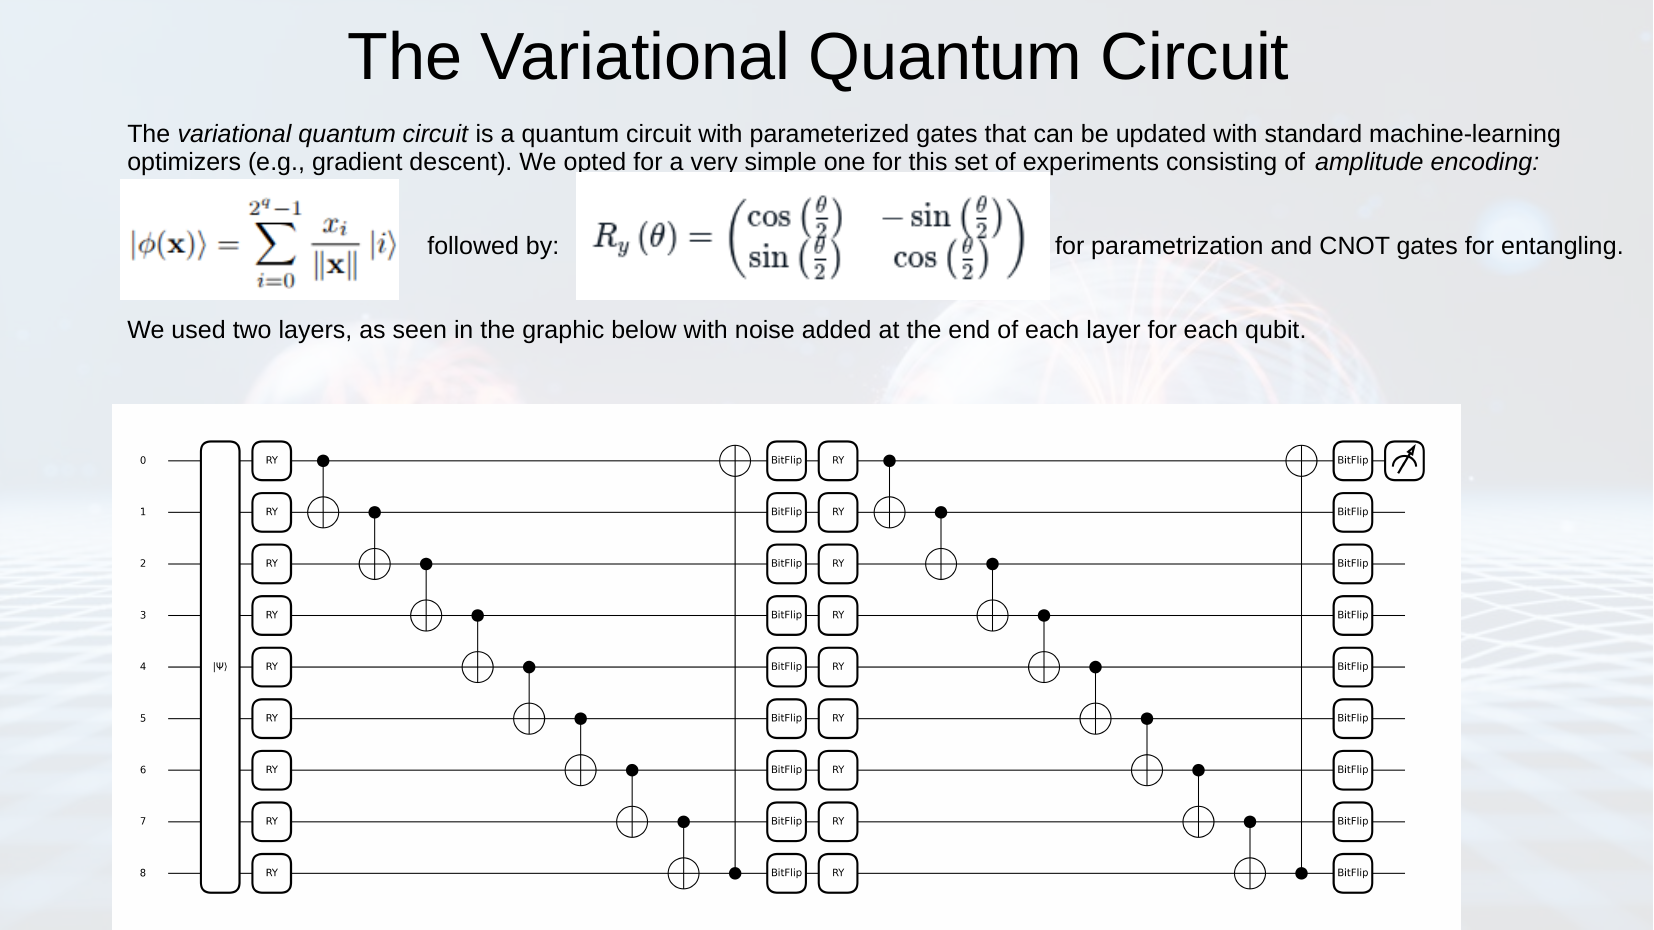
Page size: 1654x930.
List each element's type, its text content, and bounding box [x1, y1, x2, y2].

picture [576, 172, 1050, 300]
text_box The variational quantum circuit is a quantum circuit with parameterized gates that can be updated with standard machine-learning optimizers (e.g., gradient descent). We opted for a very simple one for this set of experiments consisting of amplitude encoding: followed by: for parametrization and CNOT gates for entangling. We used two layers, as seen in the graphic below with noise added at the end of each layer for each qubit. [112, 112, 1650, 688]
title The Variational Quantum Circuit [74, 0, 1563, 113]
picture [120, 179, 399, 300]
picture [112, 404, 1461, 930]
